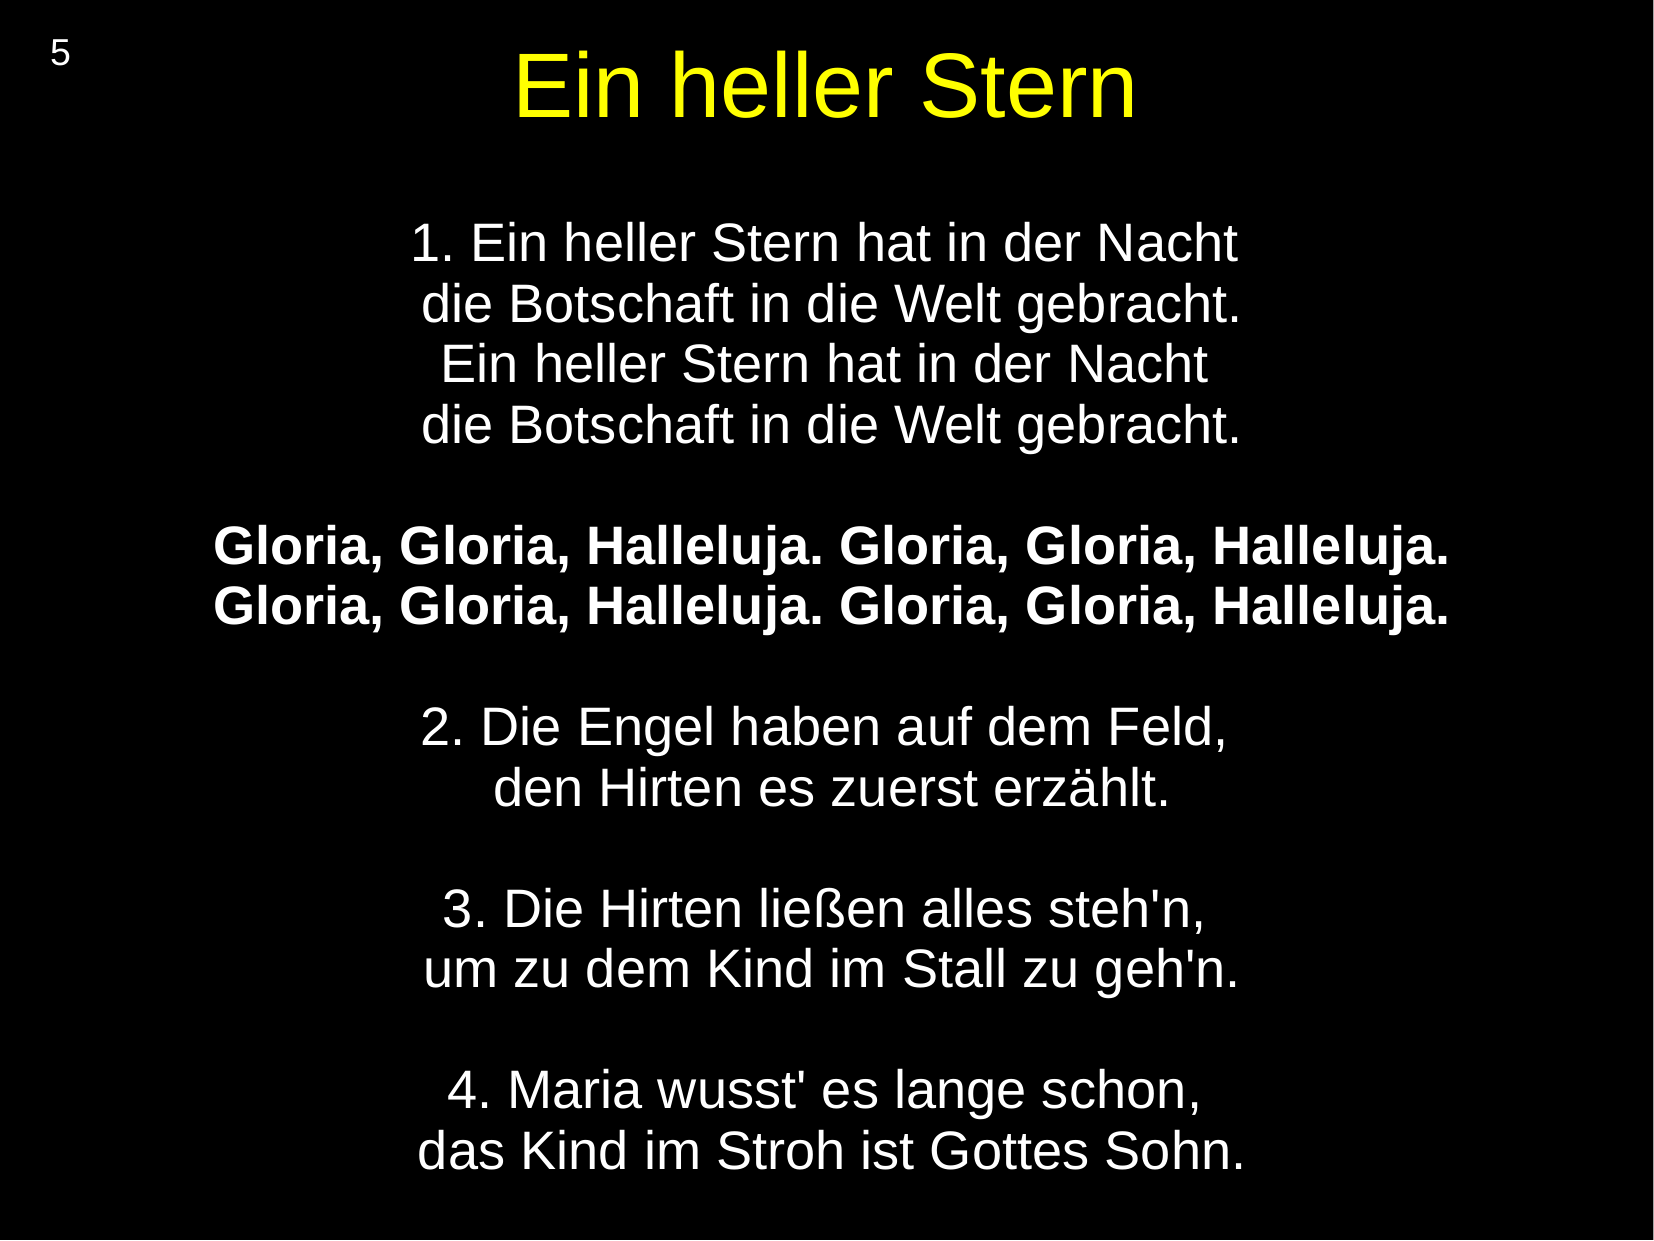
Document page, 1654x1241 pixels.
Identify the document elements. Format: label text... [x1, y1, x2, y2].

list 1. Ein heller Stern hat in der Nacht die Botschaft in die Welt gebracht. Ein heller Stern hat in der Nacht die Botschaft in die Welt gebracht. Gloria, Gloria, Halleluja. Gloria, Gloria, Halleluja. Gloria, Gloria, Halleluja. Gloria, Gloria, Halleluja. 2. Die Engel haben auf dem Feld, den Hirten es zuerst erzählt. 3. Die Hirten ließen alles steh'n, um zu dem Kind im Stall zu geh'n. 4. Maria wusst' es lange schon, das Kind im Stroh ist Gottes Sohn. [35, 177, 1630, 1217]
text_box 5 [35, 23, 130, 81]
title Ein heller Stern [94, 5, 1583, 166]
